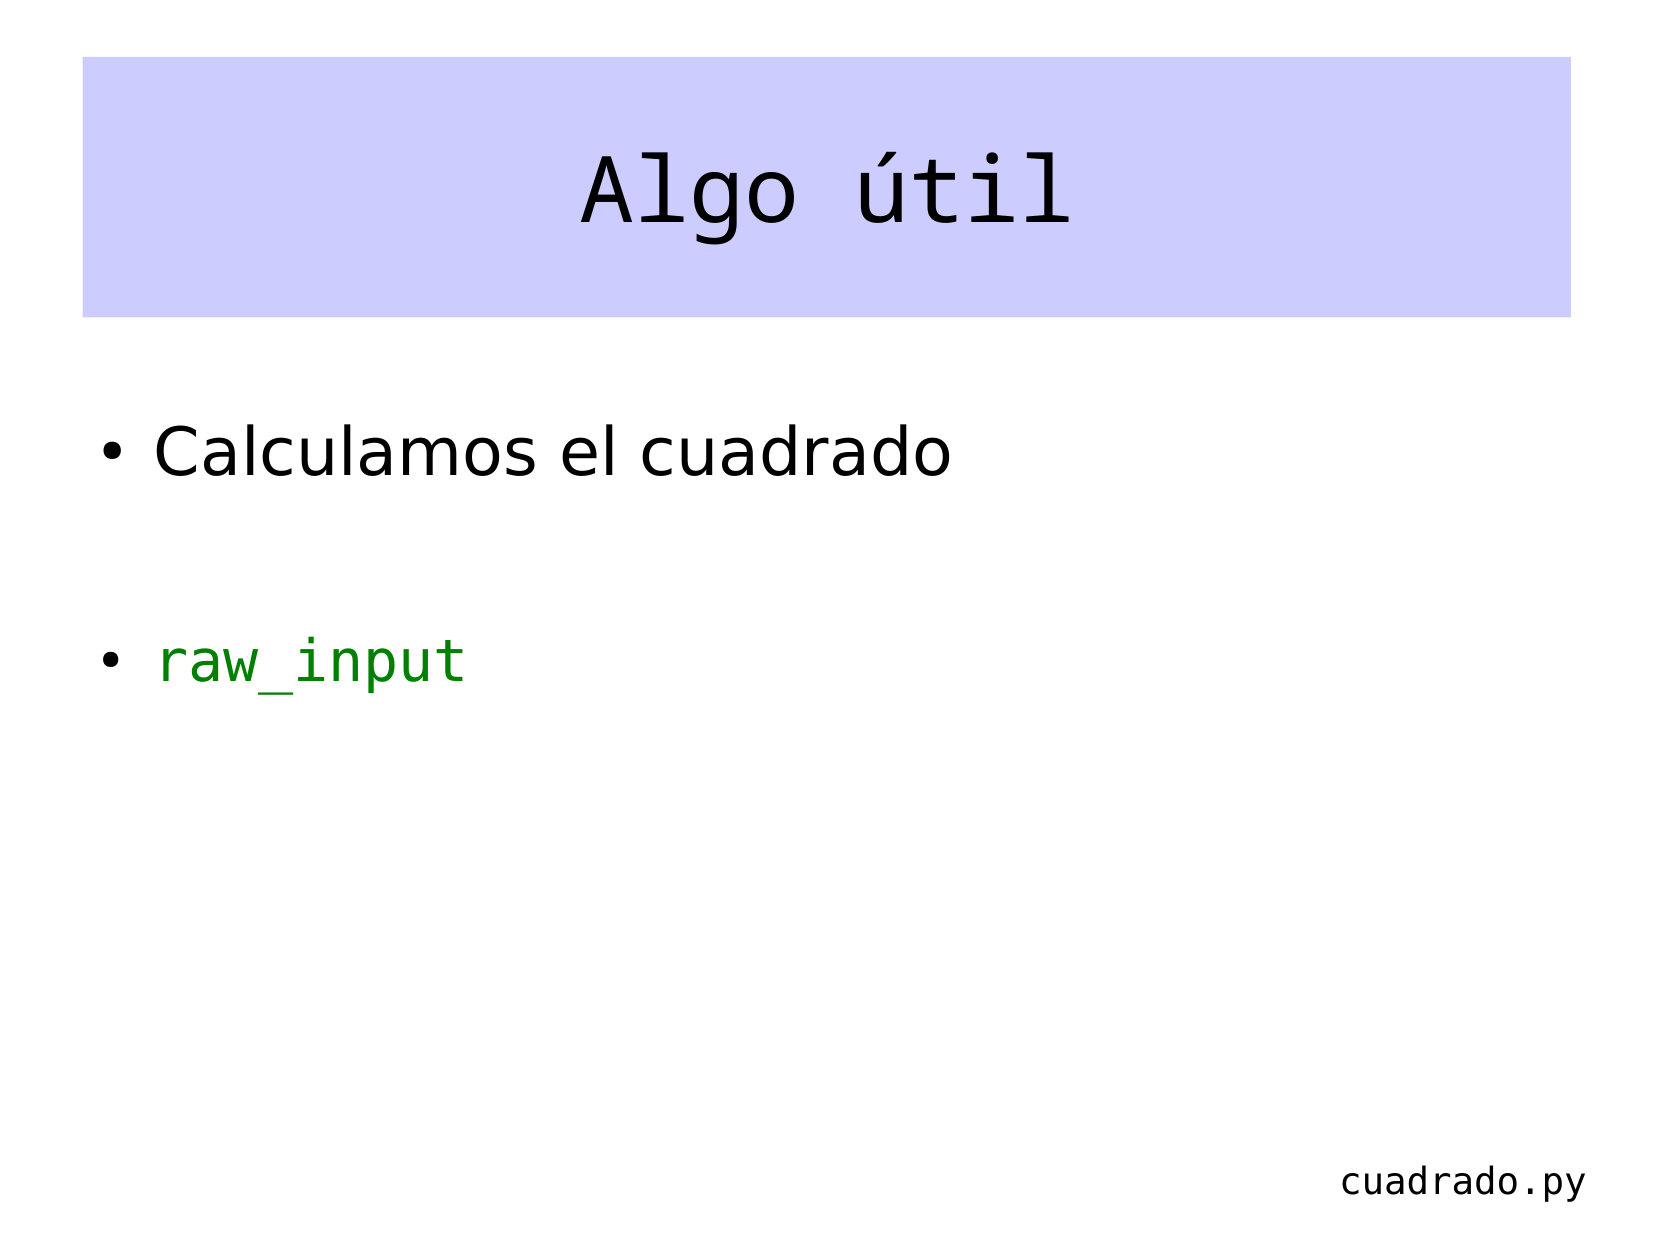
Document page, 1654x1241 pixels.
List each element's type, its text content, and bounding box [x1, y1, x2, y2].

title Algo útil [82, 56, 1571, 318]
text_box cuadrado.py [1324, 1152, 1602, 1211]
list Calculamos el cuadrado raw_input [82, 413, 1571, 1232]
